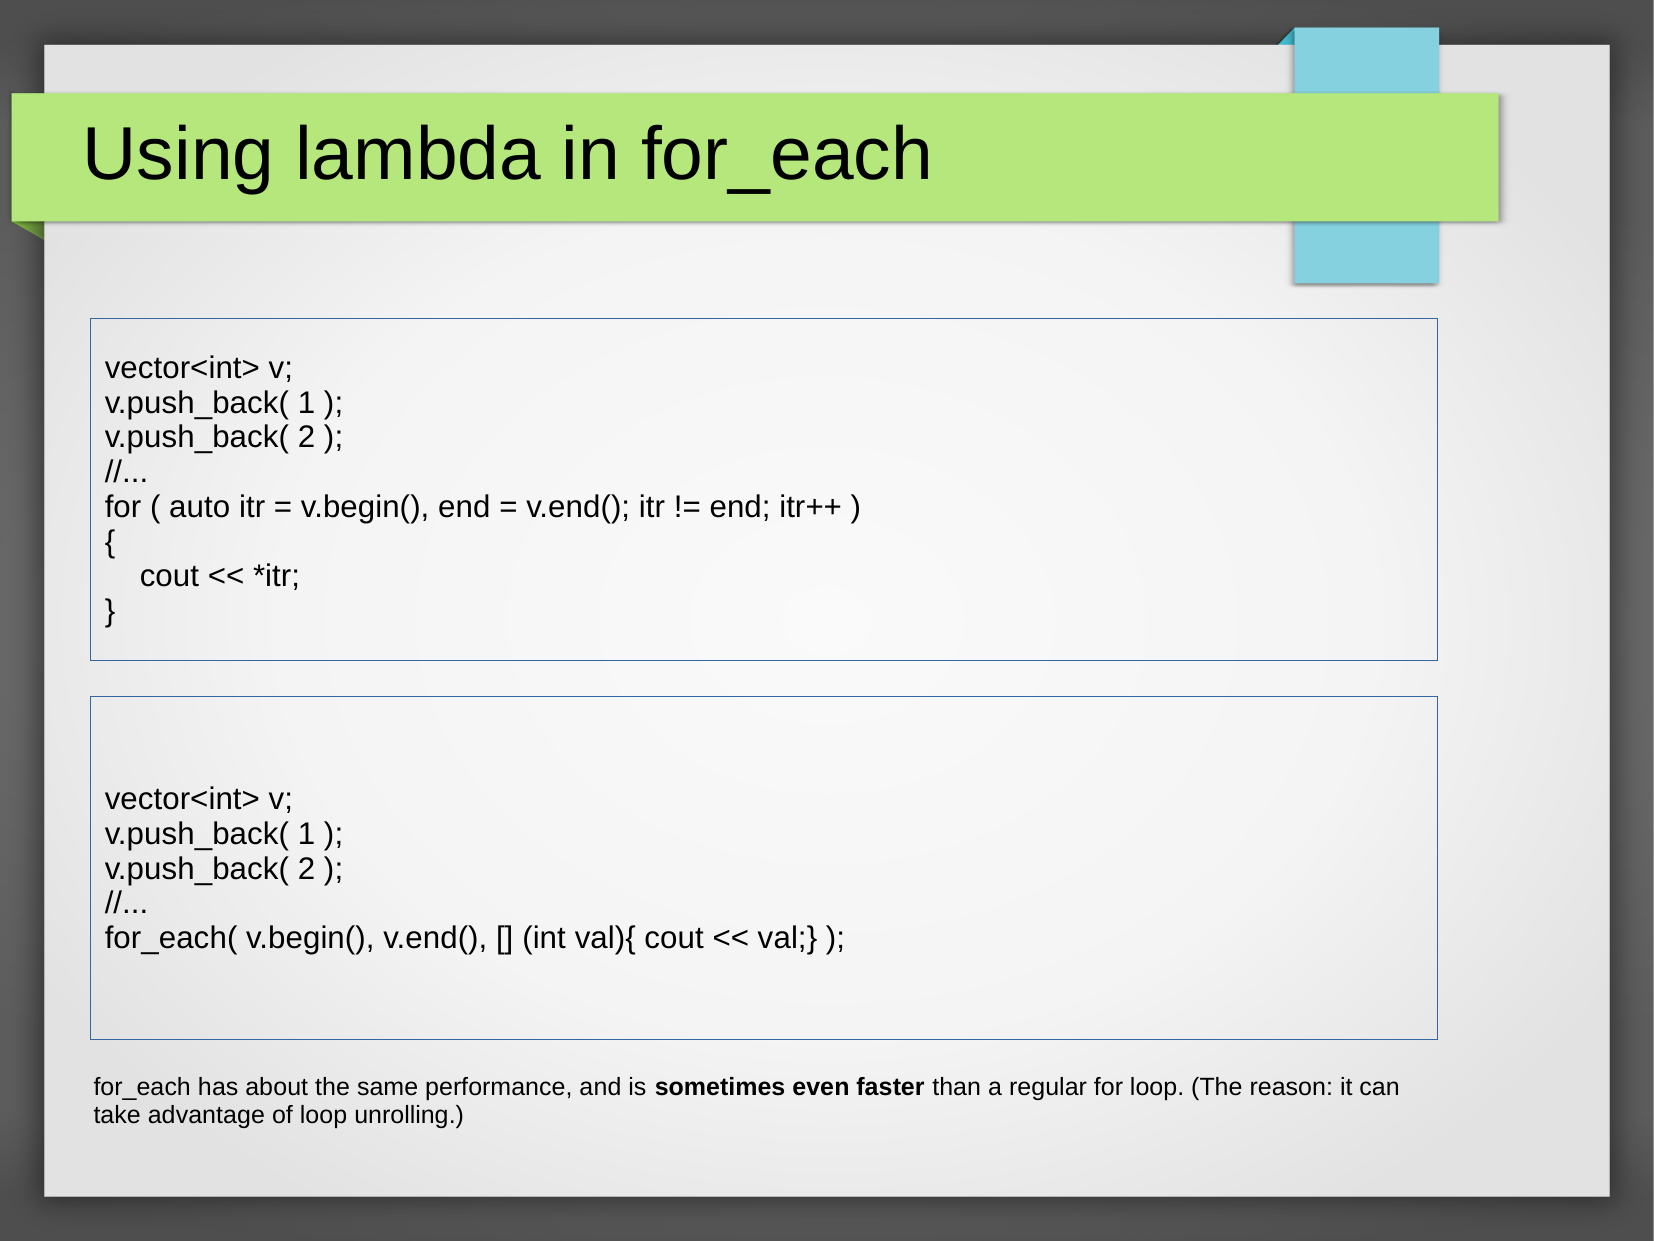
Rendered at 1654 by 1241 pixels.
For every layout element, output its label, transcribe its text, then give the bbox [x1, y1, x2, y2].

text_box for_each has about the same performance, and is sometimes even faster than a regular for loop. (The reason: it can take advantage of loop unrolling.) [78, 1065, 1441, 1137]
title Using lambda in for_each [82, 94, 1264, 213]
picture [0, 0, 1654, 1241]
text_box vector<int> v; v.push_back( 1 ); v.push_back( 2 ); //... for_each( v.begin(), v.end(), [] (int val){ cout << val;} ); [90, 696, 1438, 1040]
text_box vector<int> v; v.push_back( 1 ); v.push_back( 2 ); //... for ( auto itr = v.begin(), end = v.end(); itr != end; itr++ ) { cout << *itr; } [90, 318, 1438, 661]
